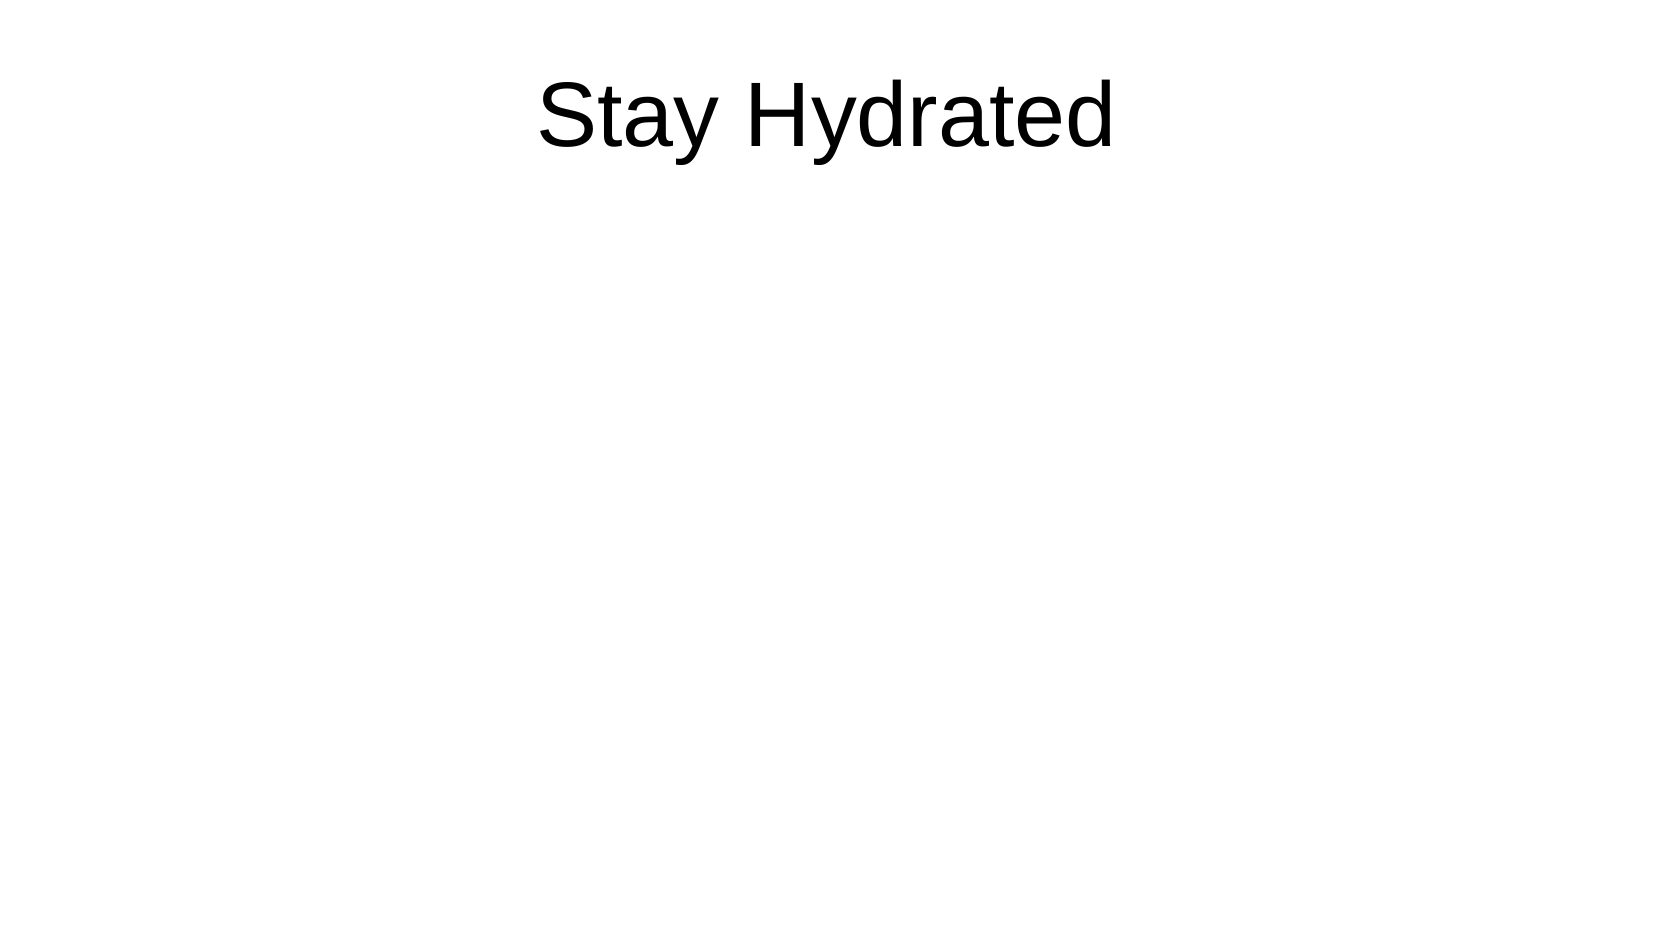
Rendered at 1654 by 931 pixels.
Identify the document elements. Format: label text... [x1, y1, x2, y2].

title Stay Hydrated [82, 37, 1571, 193]
